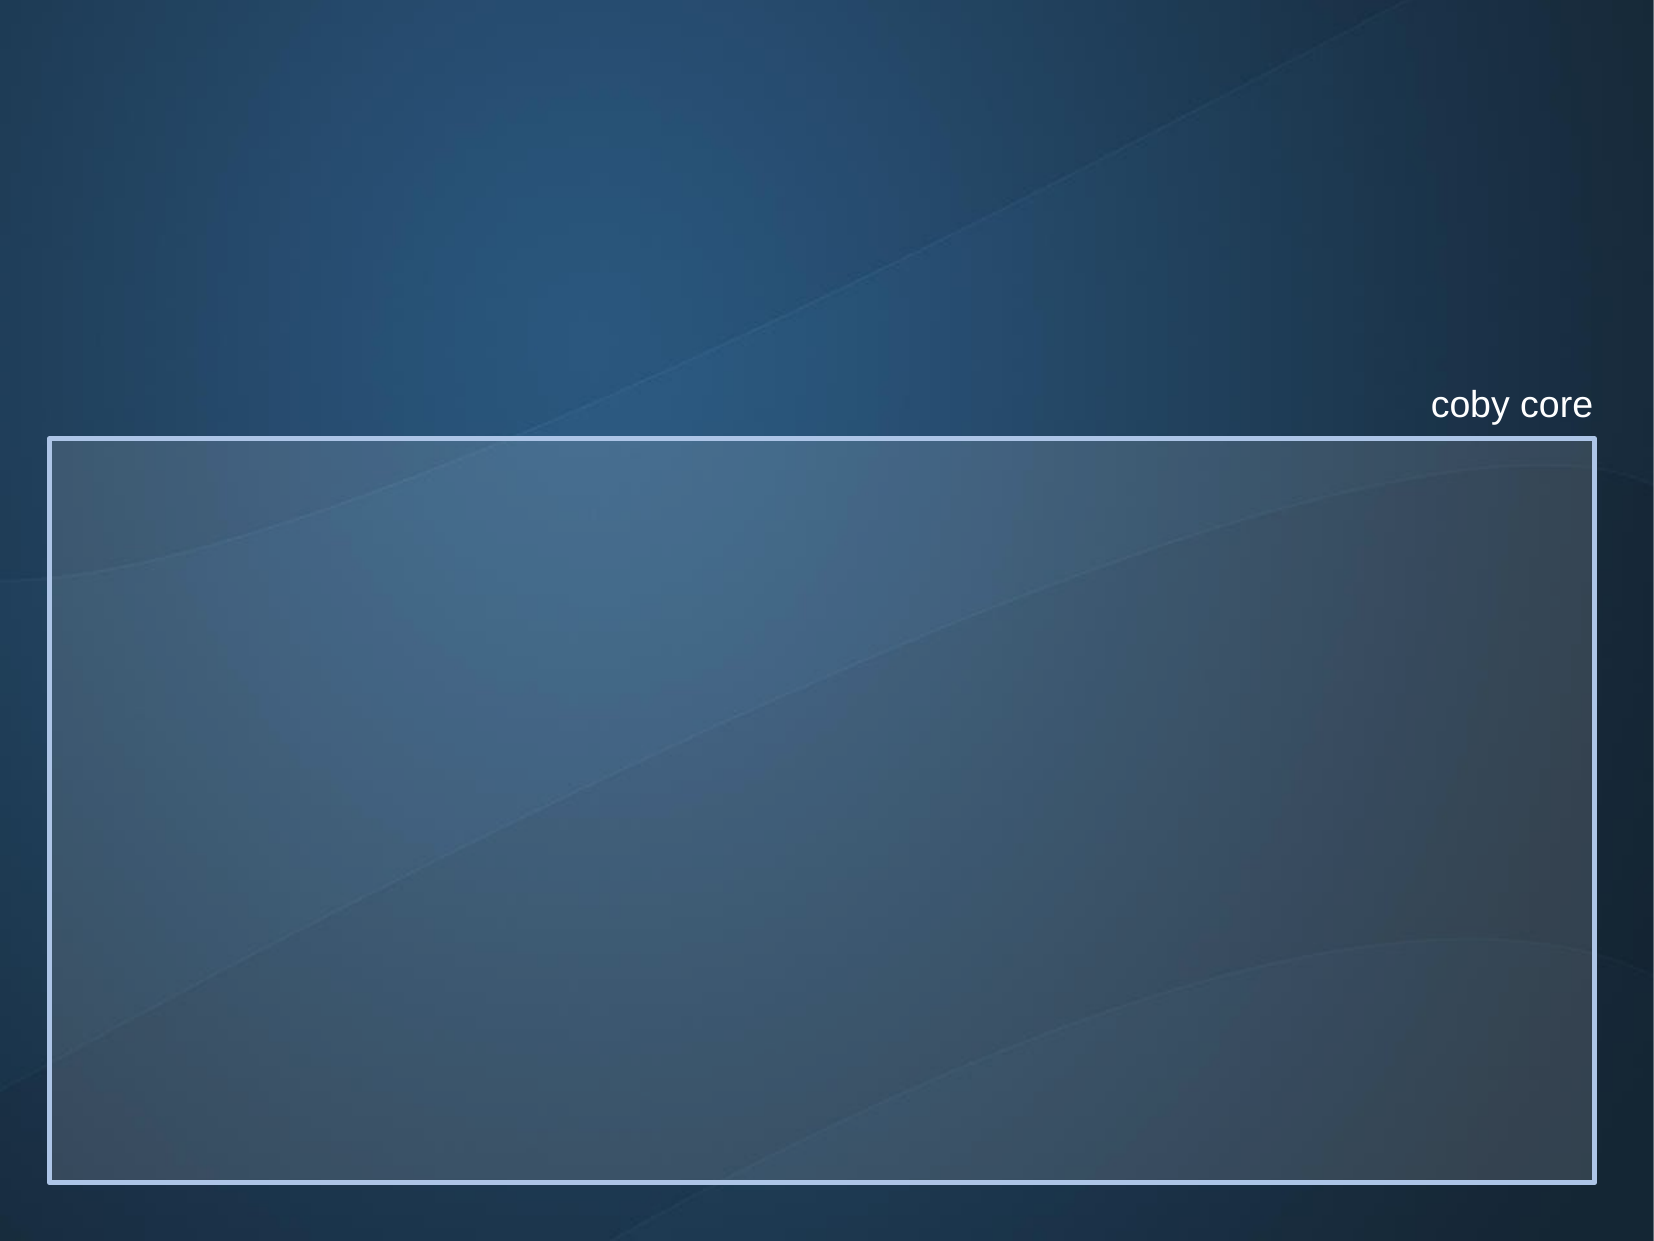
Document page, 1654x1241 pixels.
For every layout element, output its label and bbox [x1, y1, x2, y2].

text_box [49, 438, 1595, 571]
picture [0, 0, 1654, 1241]
